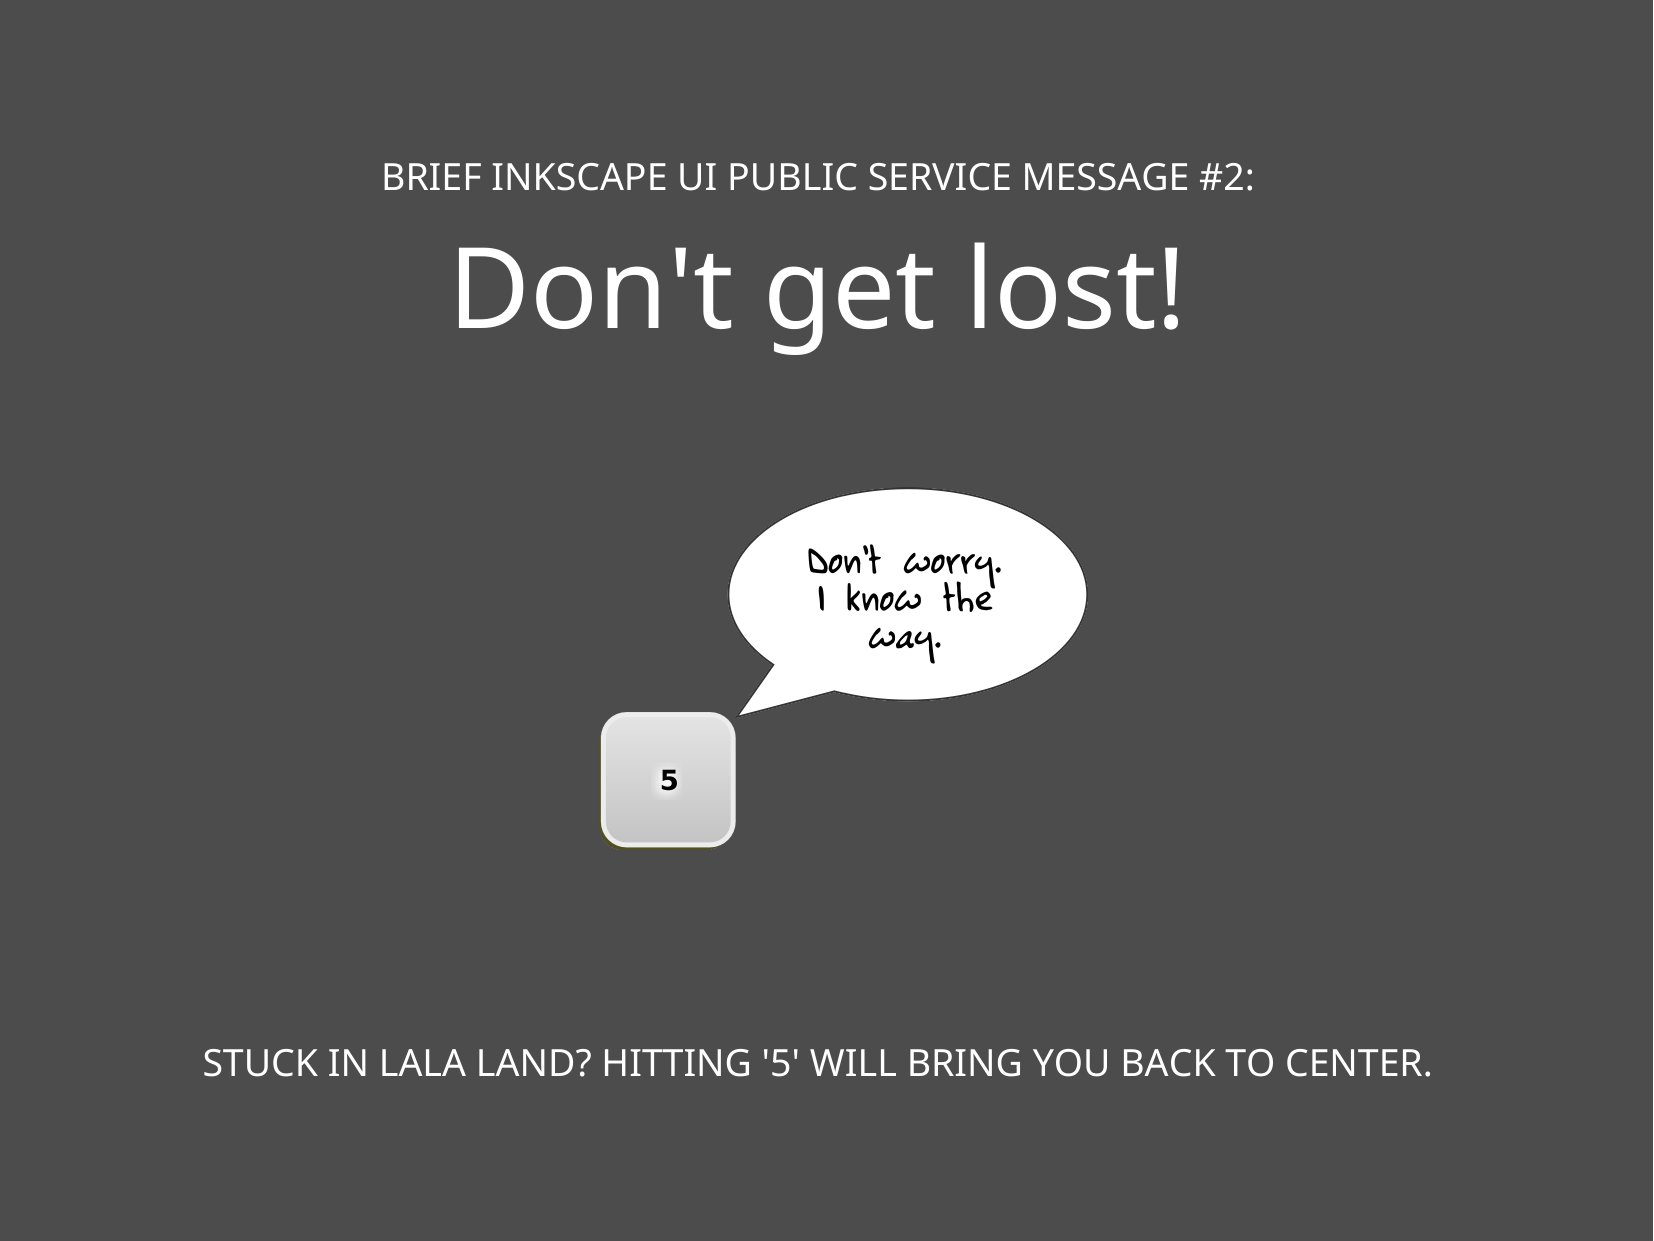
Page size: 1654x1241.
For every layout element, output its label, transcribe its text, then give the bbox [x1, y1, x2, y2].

picture [599, 487, 1088, 850]
title Don't get lost! [112, 226, 1524, 401]
title STUCK IN LALA LAND? HITTING '5' WILL BRING YOU BACK TO CENTER. [112, 1020, 1524, 1111]
title BRIEF INKSCAPE UI PUBLIC SERVICE MESSAGE #2: [112, 134, 1524, 226]
